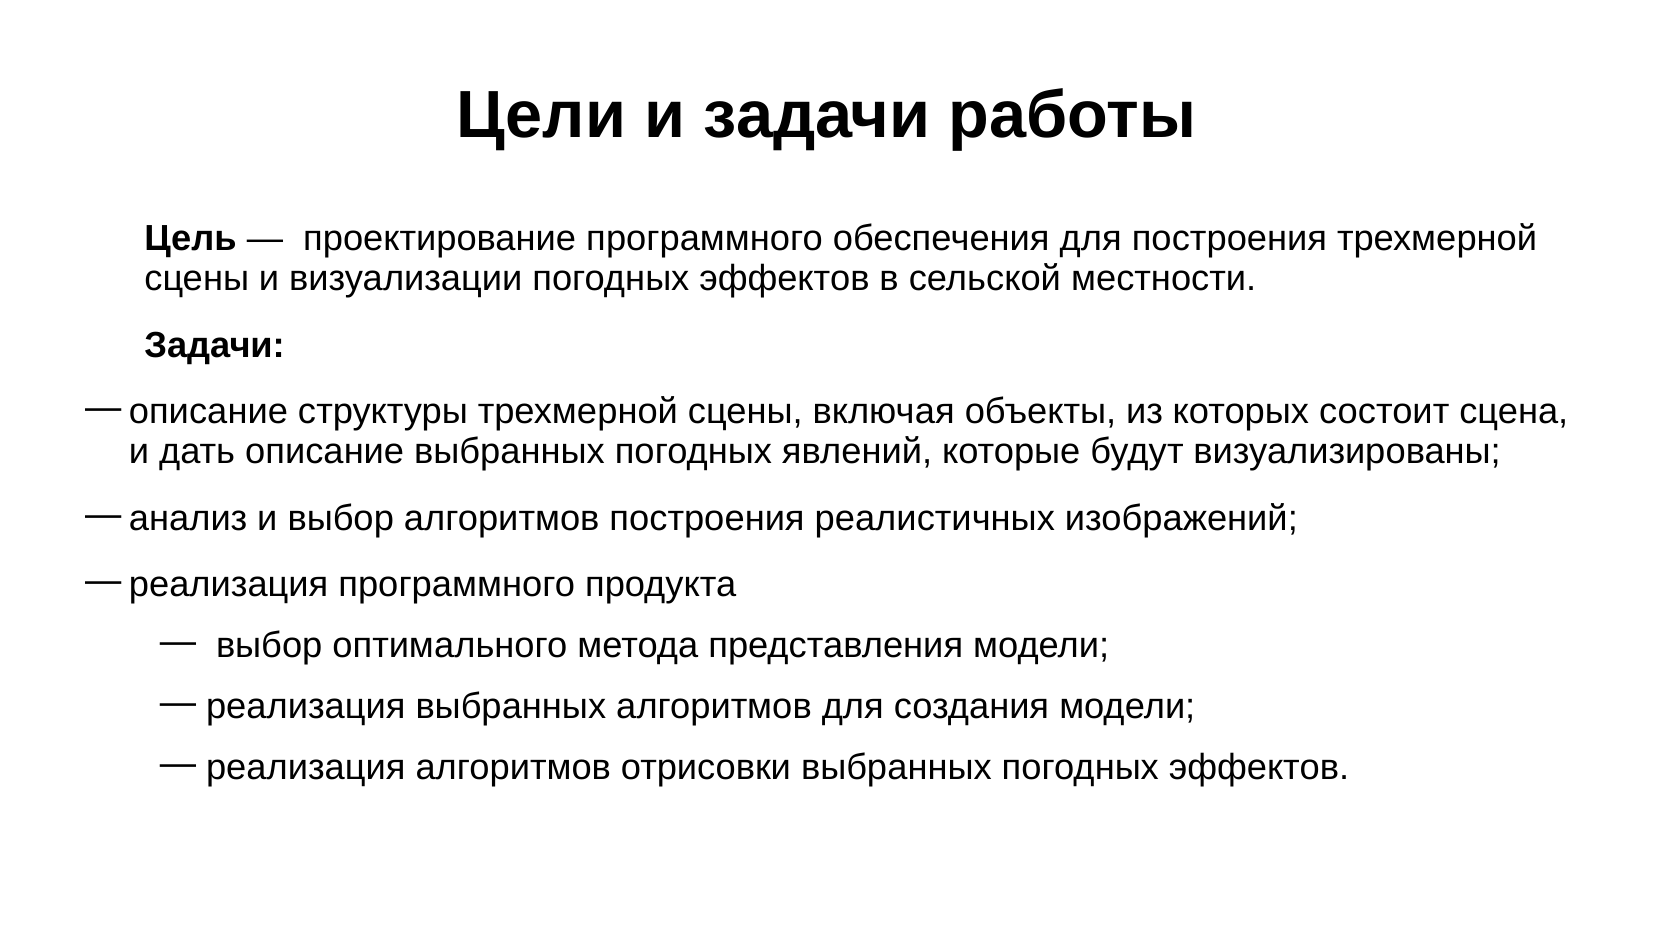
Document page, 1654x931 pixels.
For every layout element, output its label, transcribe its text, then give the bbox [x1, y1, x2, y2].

title Цели и задачи работы [82, 37, 1571, 193]
list Цель — проектирование программного обеспечения для построения трехмерной сцены и визуализации погодных эффектов в сельской местности. Задачи: описание структуры трехмерной сцены, включая объекты, из которых состоит сцена, и дать описание выбранных погодных явлений, которые будут визуализированы; анализ и выбор алгоритмов построения реалистичных изображений; реализация программного продукта выбор оптимального метода представления модели; реализация выбранных алгоритмов для создания модели; реализация алгоритмов отрисовки выбранных погодных эффектов. [82, 217, 1571, 827]
